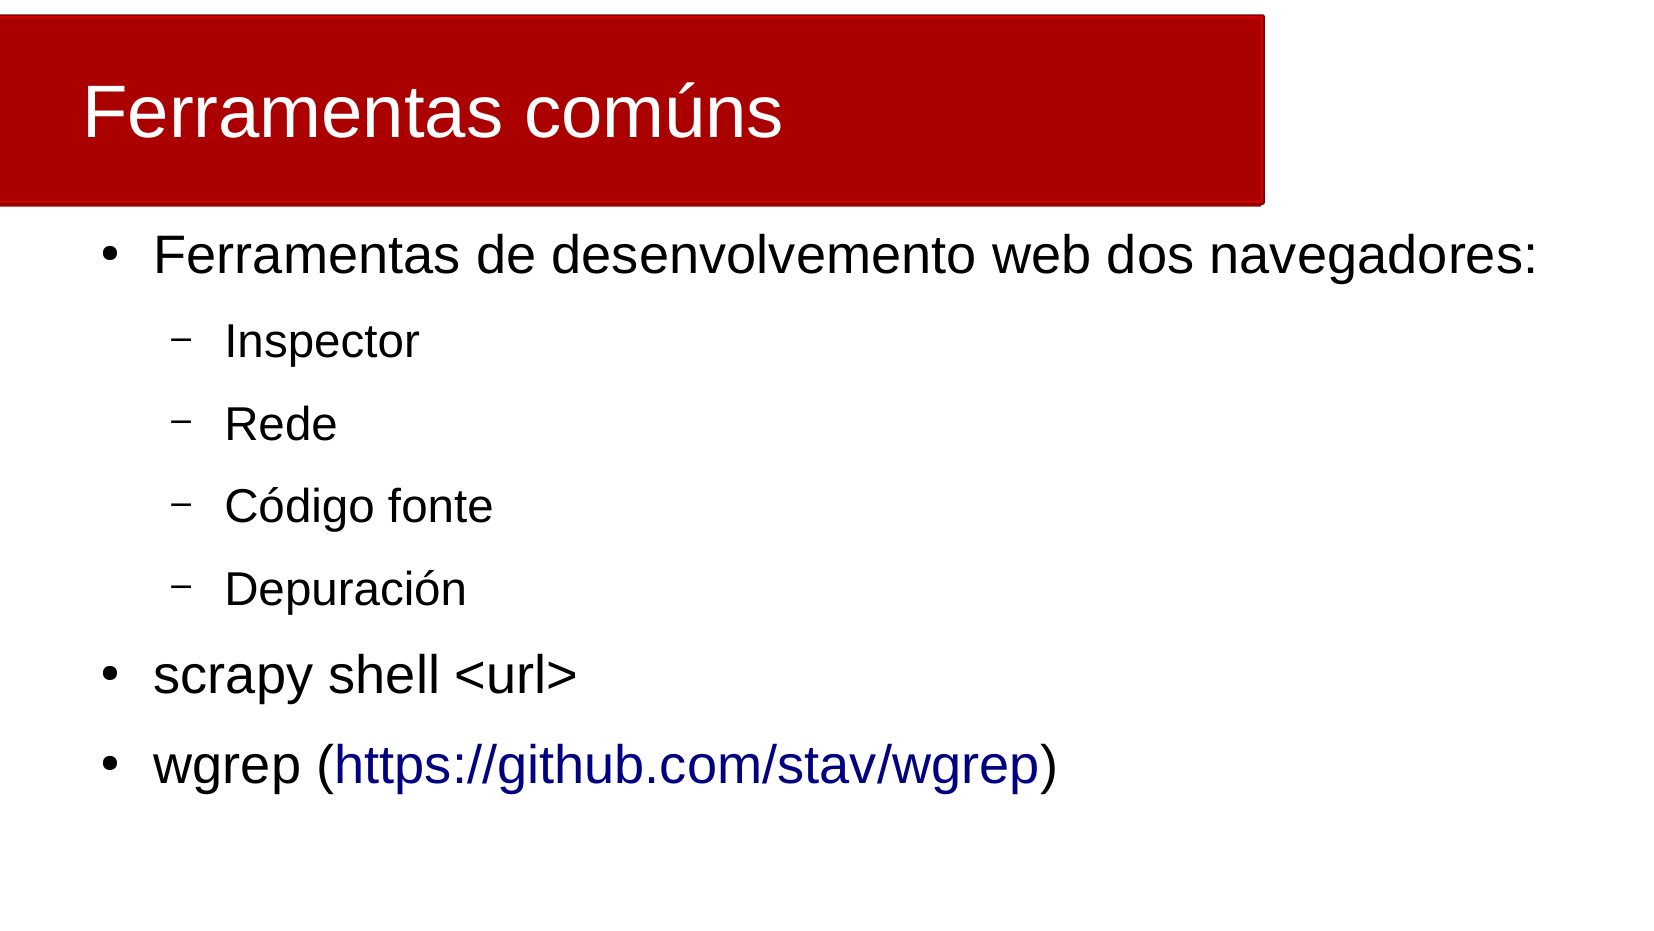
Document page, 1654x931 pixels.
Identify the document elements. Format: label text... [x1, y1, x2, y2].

list Ferramentas de desenvolvemento web dos navegadores: Inspector Rede Código fonte Depuración scrapy shell <url> wgrep (https://github.com/stav/wgrep) [82, 224, 1619, 886]
title Ferramentas comúns [82, 35, 1235, 189]
